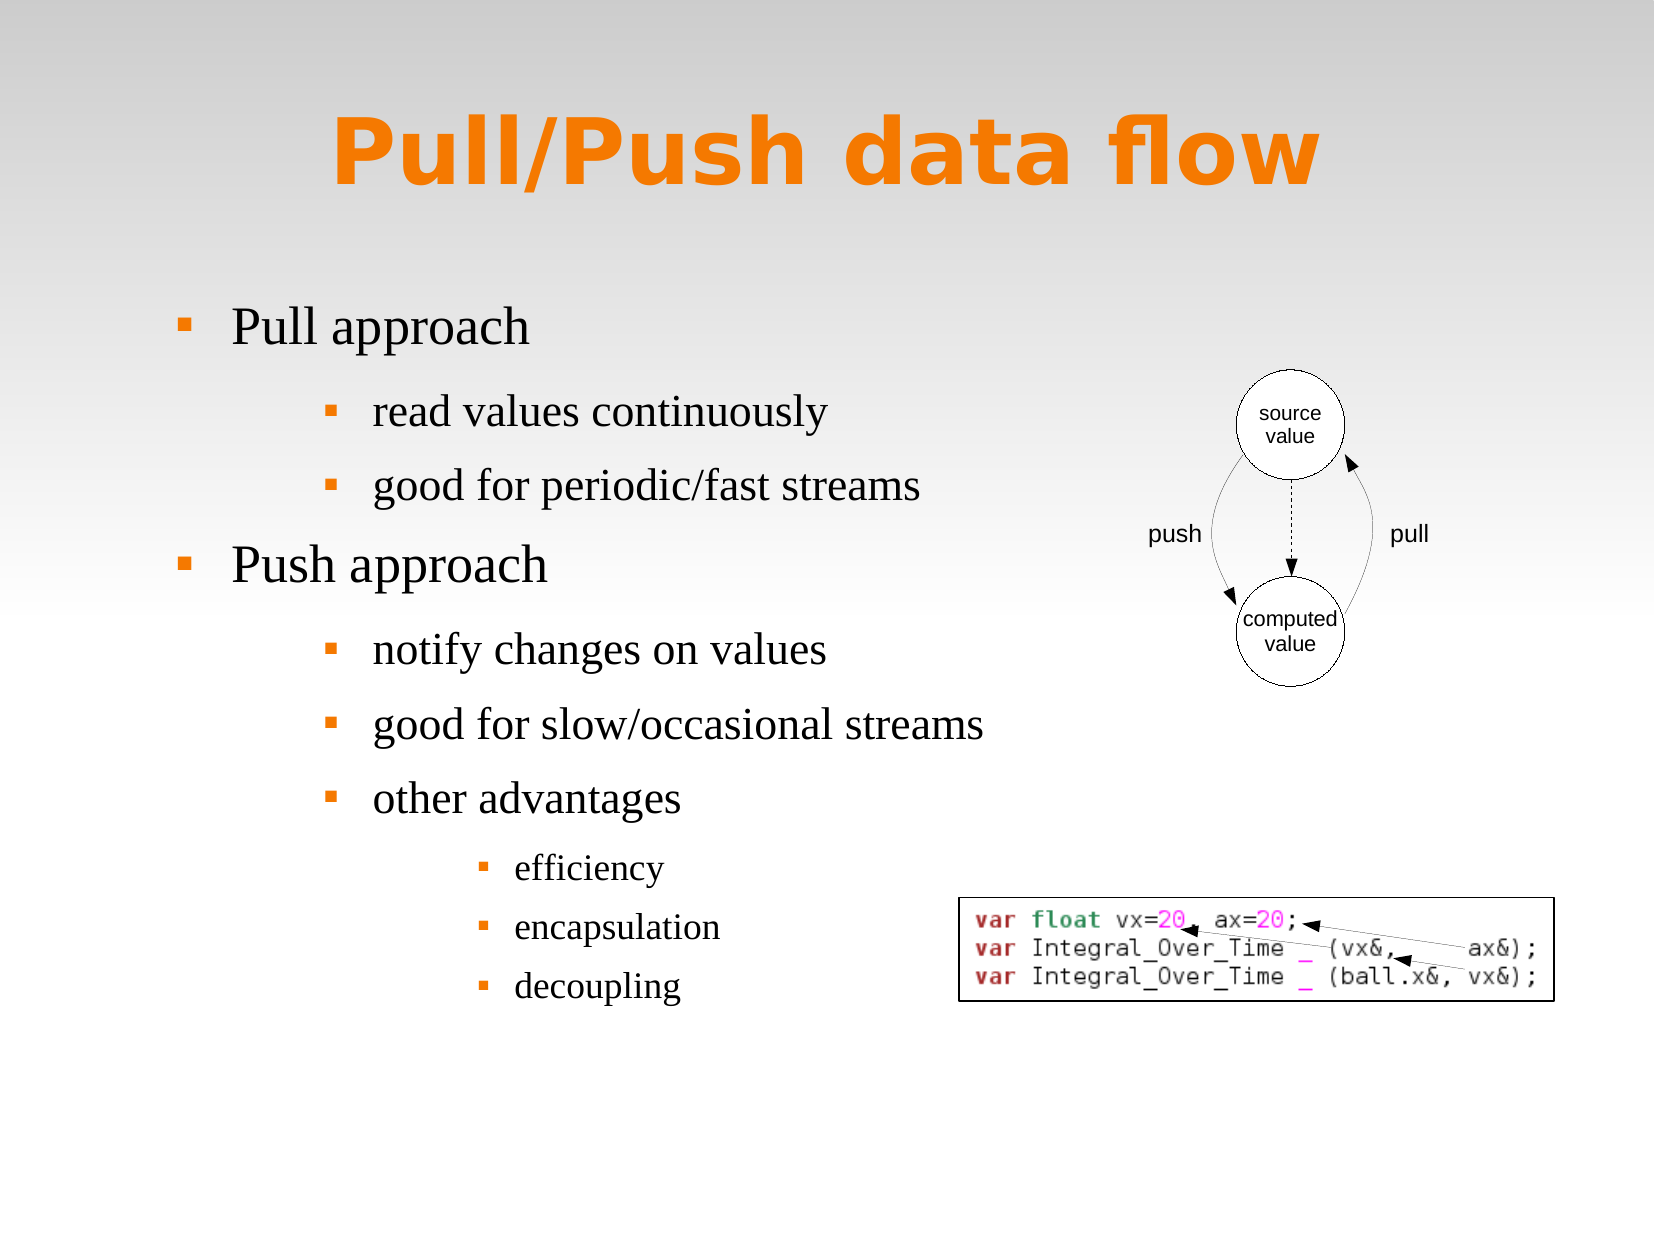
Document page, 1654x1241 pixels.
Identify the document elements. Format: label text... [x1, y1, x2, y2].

text_box source value [1236, 369, 1345, 480]
list Pull approach read values continuously good for periodic/fast streams Push approach notify changes on values good for slow/occasional streams other advantages efficiency encapsulation decoupling [89, 296, 1549, 1128]
picture [959, 898, 1554, 1000]
text_box computed value [1236, 576, 1345, 687]
text_box pull [1375, 512, 1464, 588]
title Pull/Push data flow [82, 49, 1571, 257]
text_box push [1133, 512, 1221, 588]
